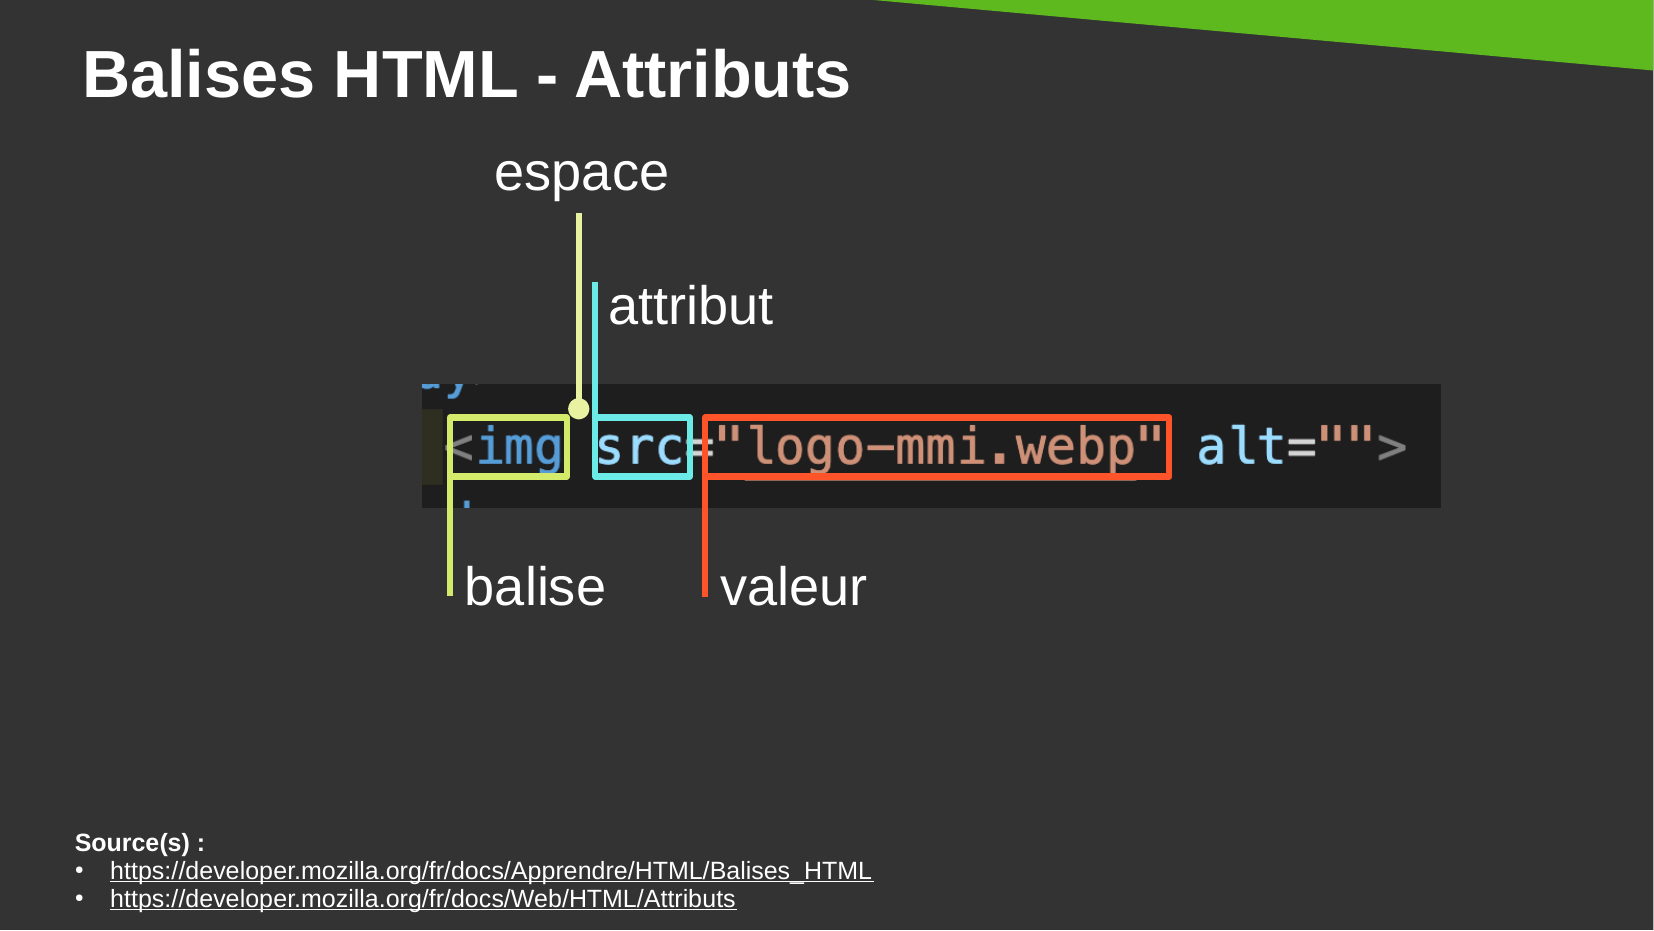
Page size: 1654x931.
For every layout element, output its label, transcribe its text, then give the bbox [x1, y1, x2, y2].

picture [708, 421, 1166, 473]
text_box [873, 0, 1654, 71]
title Balises HTML - Attributs [82, 37, 1571, 114]
title balise [464, 556, 650, 619]
picture [422, 384, 576, 508]
picture [453, 384, 1441, 508]
title attribut [608, 276, 1029, 339]
title espace [372, 141, 793, 204]
picture [453, 421, 564, 473]
title valeur [720, 556, 1141, 619]
picture [598, 421, 687, 473]
text_box Source(s) : https://developer.mozilla.org/fr/docs/Apprendre/HTML/Balises_HTML https://developer.mozilla.org/fr/docs/Web/HTML/Attributs [60, 821, 1546, 921]
